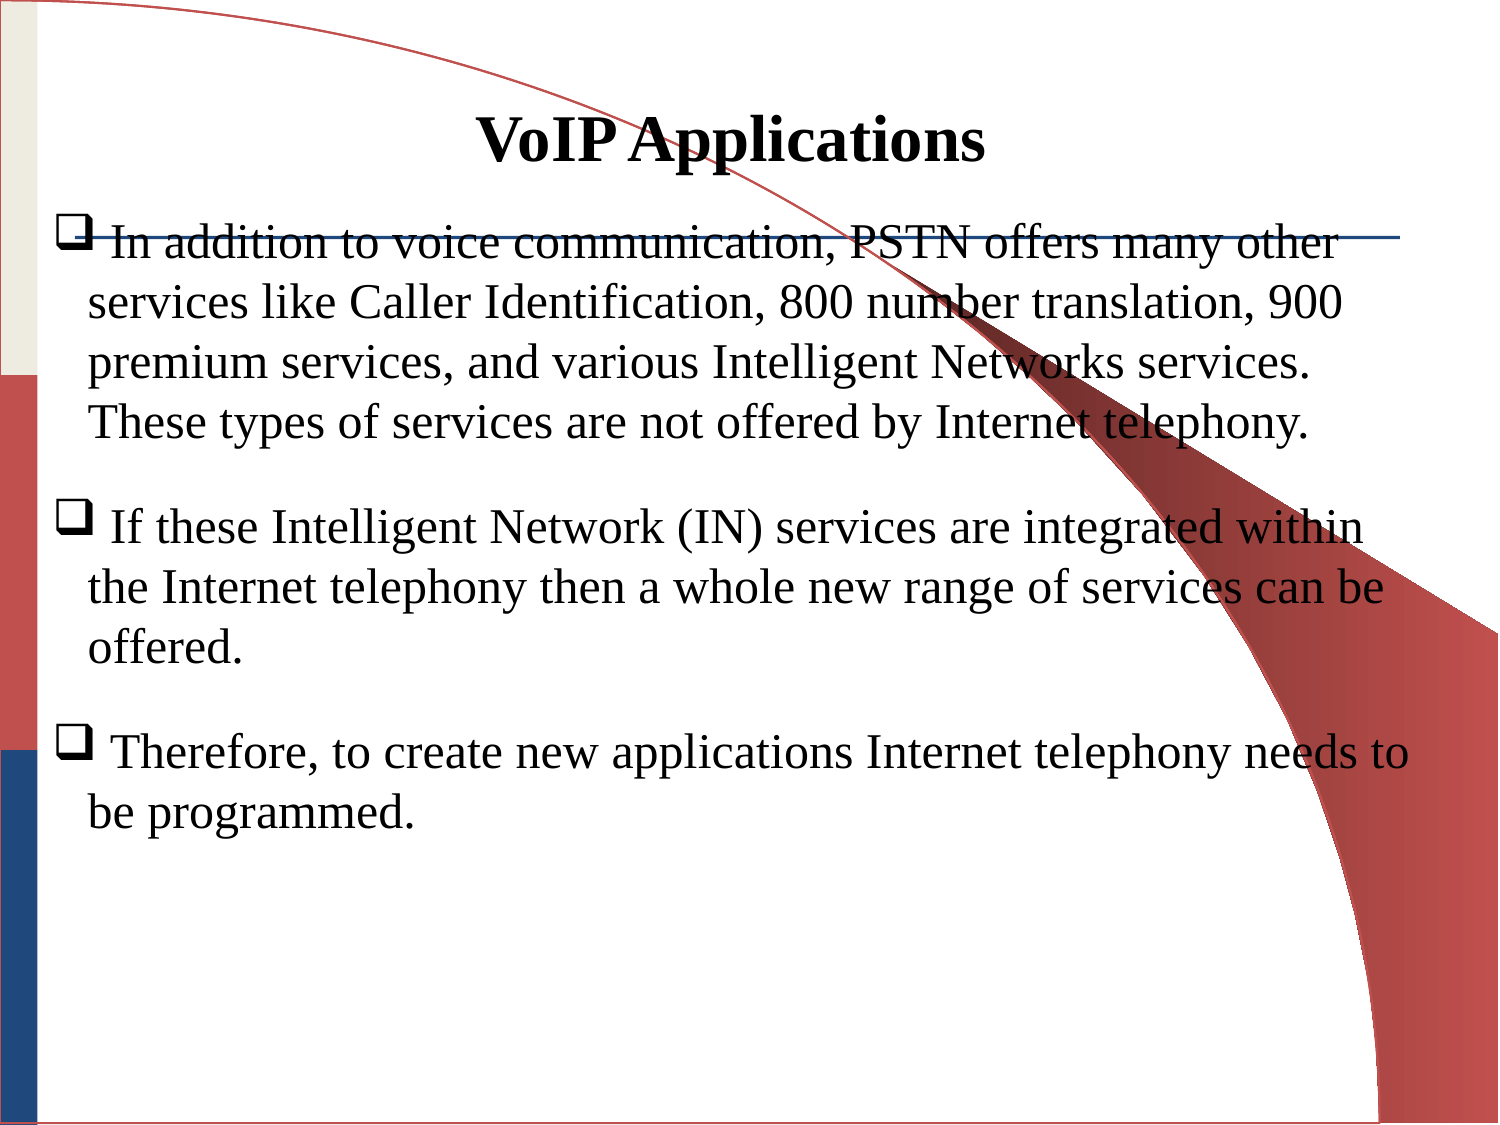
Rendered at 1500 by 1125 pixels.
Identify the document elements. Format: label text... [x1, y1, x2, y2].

text_box In addition to voice communication, PSTN offers many other services like Caller Identification, 800 number translation, 900 premium services, and various Intelligent Networks services. These types of services are not offered by Internet telephony. If these Intelligent Network (IN) services are integrated within the Internet telephony then a whole new range of services can be offered. Therefore, to create new applications Internet telephony needs to be programmed. [37, 201, 1438, 876]
text_box VoIP Applications [62, 87, 1400, 183]
